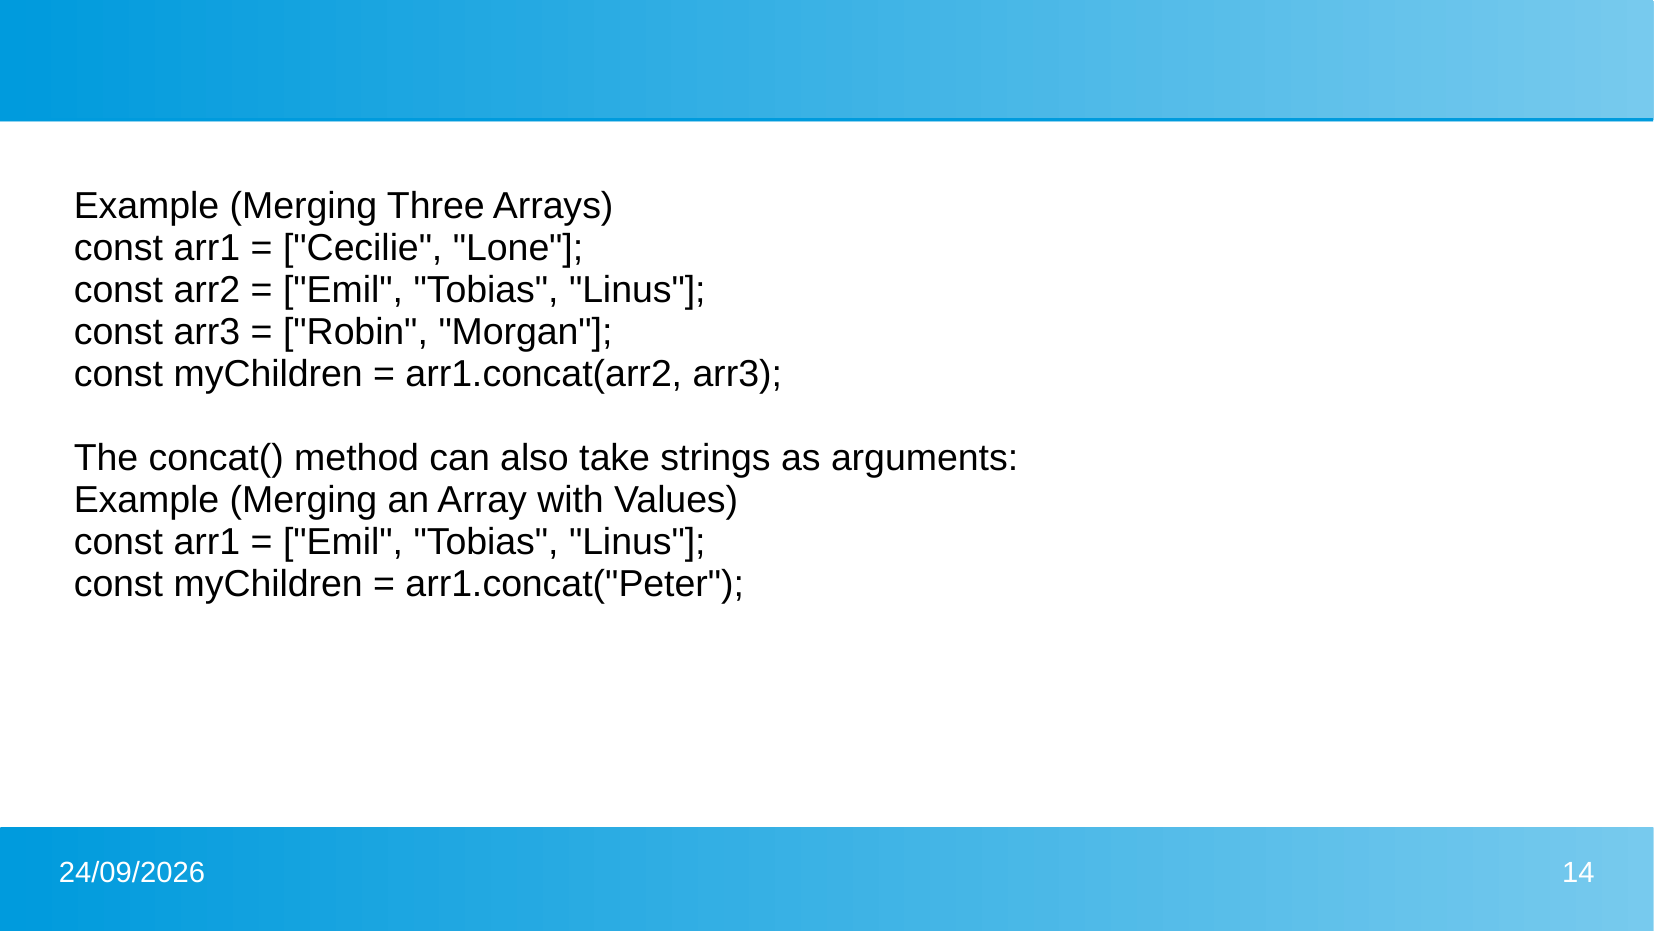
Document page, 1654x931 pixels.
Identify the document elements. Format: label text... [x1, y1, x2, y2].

text_box Example (Merging Three Arrays) const arr1 = ["Cecilie", "Lone"]; const arr2 = ["Emil", "Tobias", "Linus"]; const arr3 = ["Robin", "Morgan"]; const myChildren = arr1.concat(arr2, arr3); The concat() method can also take strings as arguments: Example (Merging an Array with Values) const arr1 = ["Emil", "Tobias", "Linus"]; const myChildren = arr1.concat("Peter"); [59, 177, 1182, 612]
